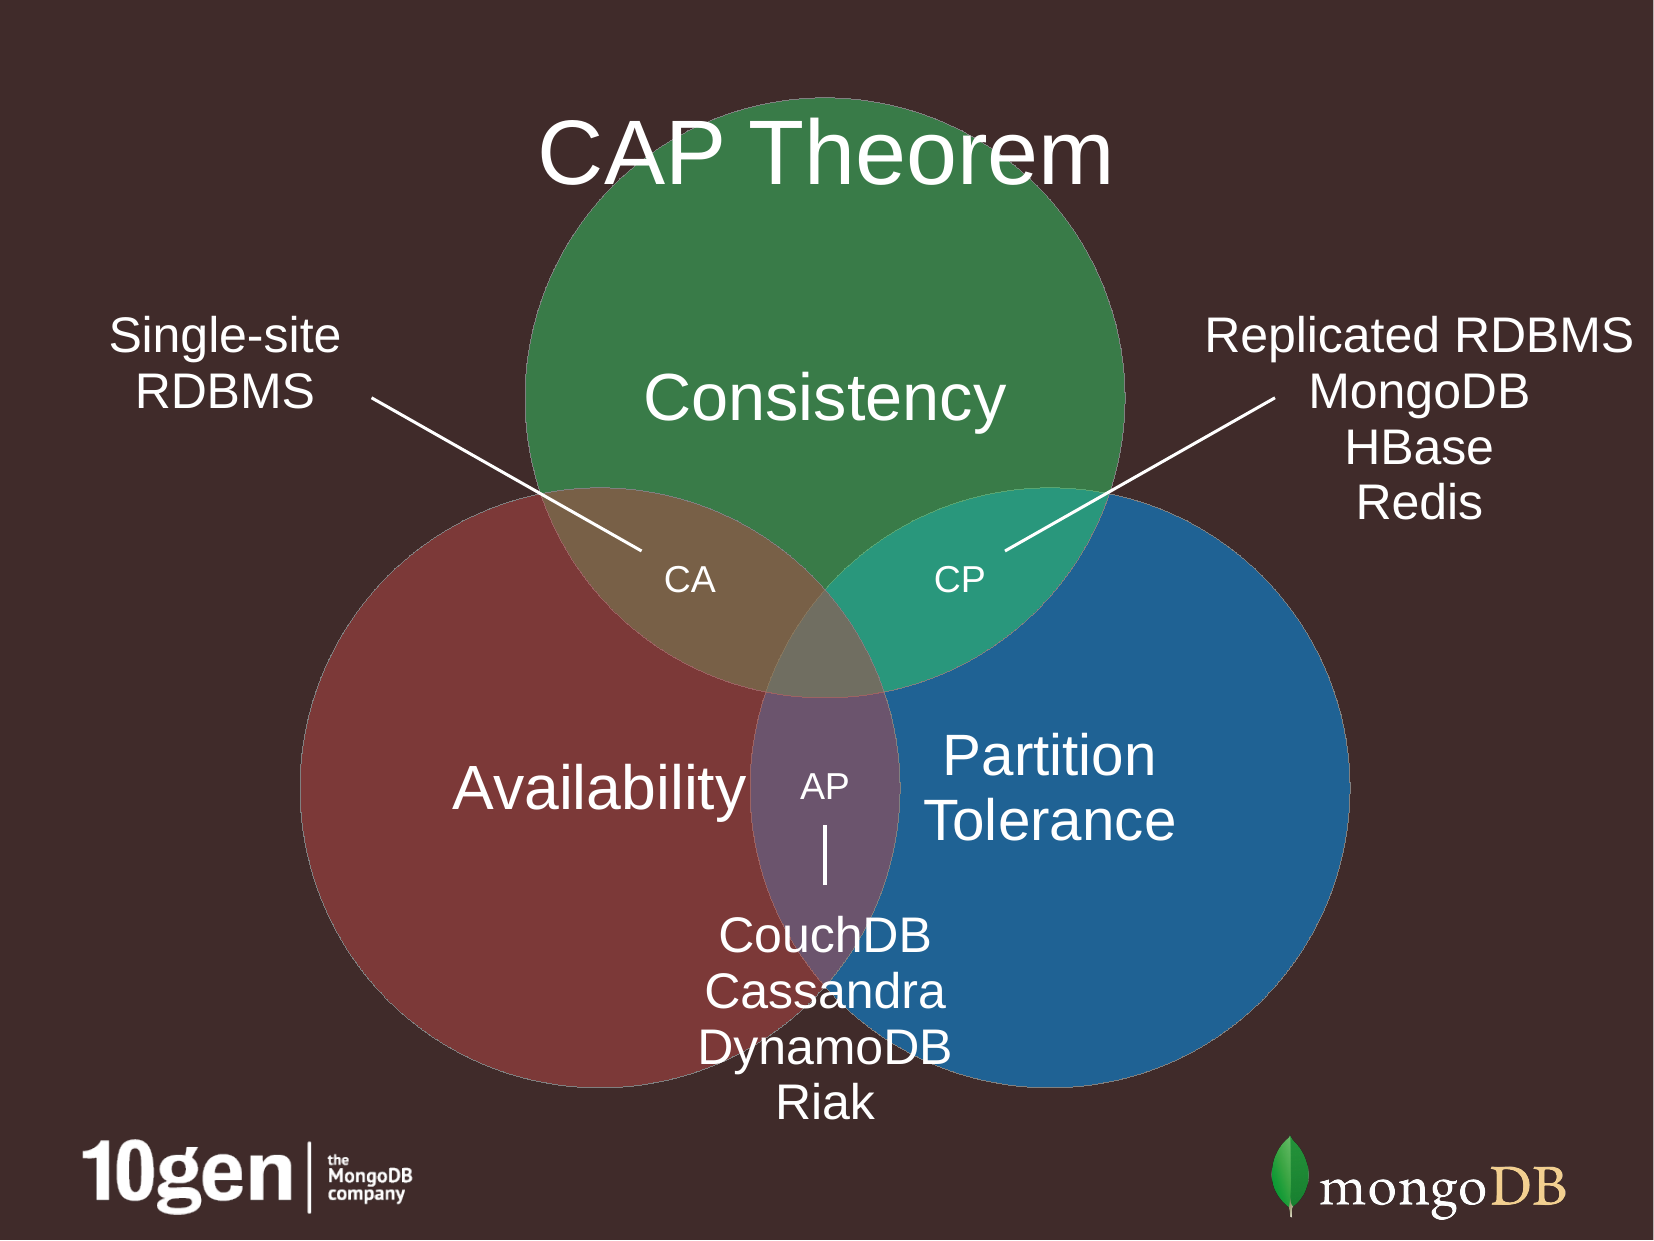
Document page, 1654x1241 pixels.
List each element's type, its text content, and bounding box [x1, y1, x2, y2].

text_box CP [885, 550, 1036, 608]
text_box Availability [300, 487, 899, 1088]
text_box Partition Tolerance [879, 494, 1351, 1088]
text_box AP [750, 757, 901, 815]
text_box CA [615, 550, 766, 608]
picture [1260, 1124, 1576, 1230]
picture [82, 1139, 413, 1215]
text_box Consistency [525, 257, 1126, 692]
text_box CouchDB Cassandra DynamoDB Riak [600, 900, 1051, 1138]
title CAP Theorem [82, 49, 1571, 257]
text_box Replicated RDBMS MongoDB HBase Redis [1185, 300, 1654, 541]
text_box Single-site RDBMS [0, 300, 451, 451]
